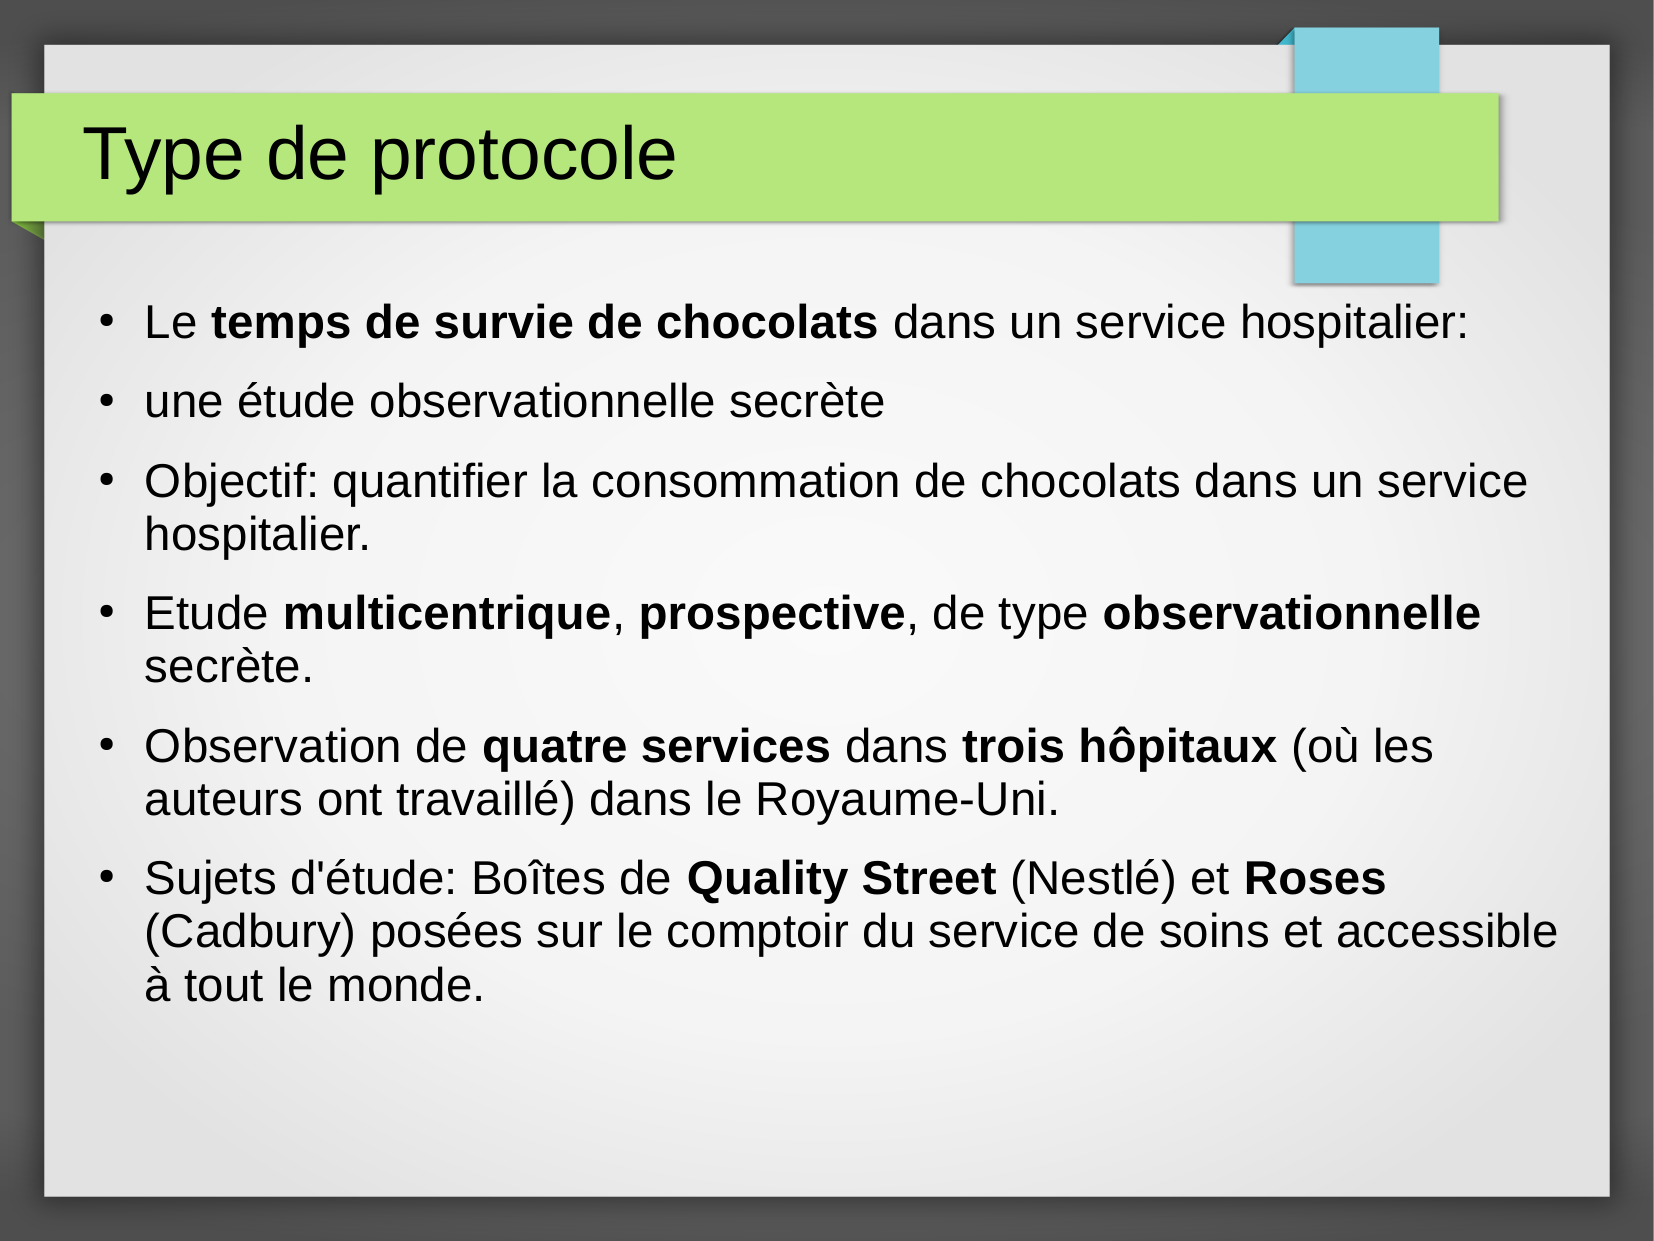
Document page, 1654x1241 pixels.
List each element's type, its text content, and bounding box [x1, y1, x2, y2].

list Le temps de survie de chocolats dans un service hospitalier: une étude observationnelle secrète Objectif: quantifier la consommation de chocolats dans un service hospitalier. Etude multicentrique, prospective, de type observationnelle secrète. Observation de quatre services dans trois hôpitaux (où les auteurs ont travaillé) dans le Royaume-Uni. Sujets d'étude: Boîtes de Quality Street (Nestlé) et Roses (Cadbury) posées sur le comptoir du service de soins et accessible à tout le monde. [82, 295, 1571, 1015]
title Type de protocole [82, 94, 1264, 213]
picture [0, 0, 1654, 1241]
